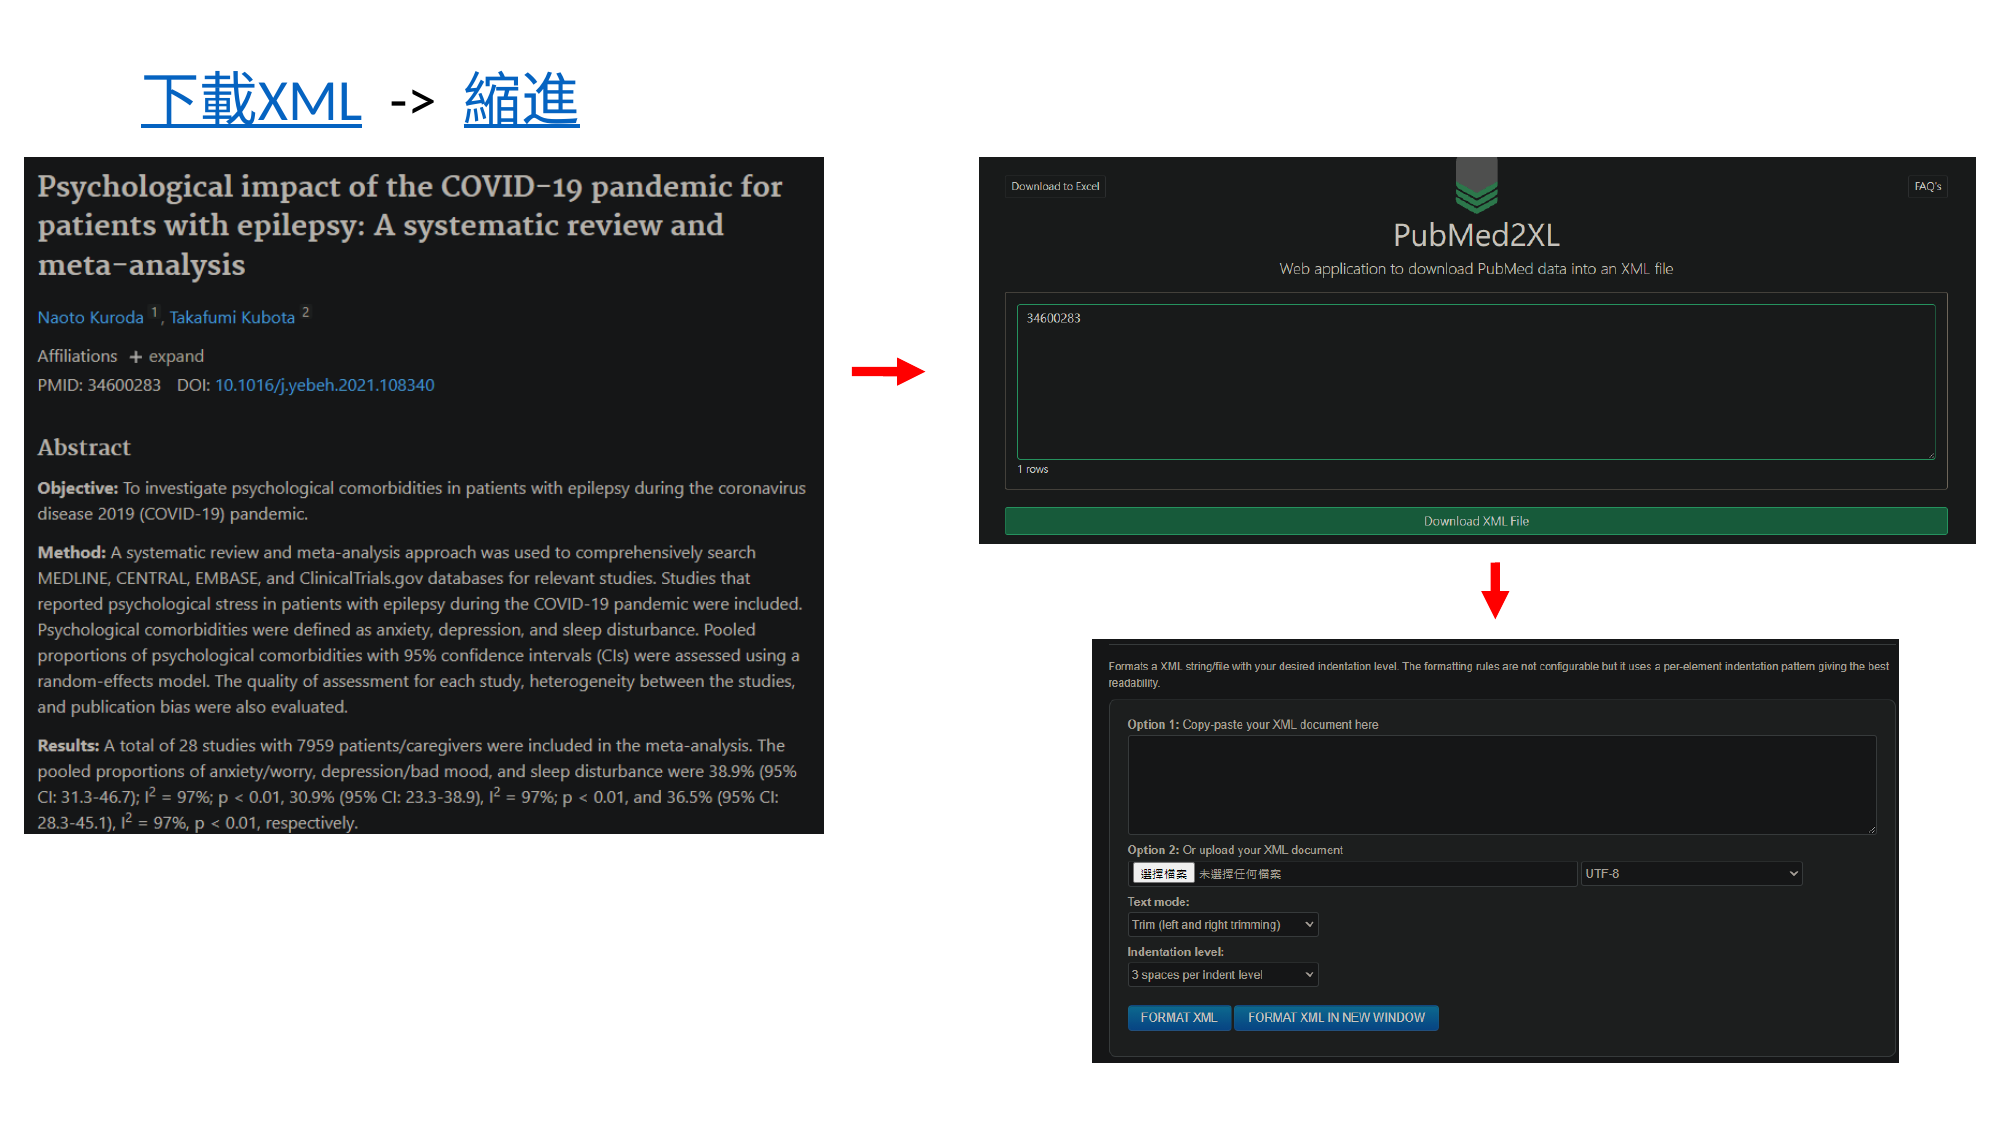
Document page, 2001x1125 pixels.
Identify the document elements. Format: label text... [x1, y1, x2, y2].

list 下載XML -> 縮進 [126, 62, 1852, 777]
picture [1092, 639, 1899, 1063]
picture [979, 157, 1976, 544]
picture [24, 157, 824, 834]
